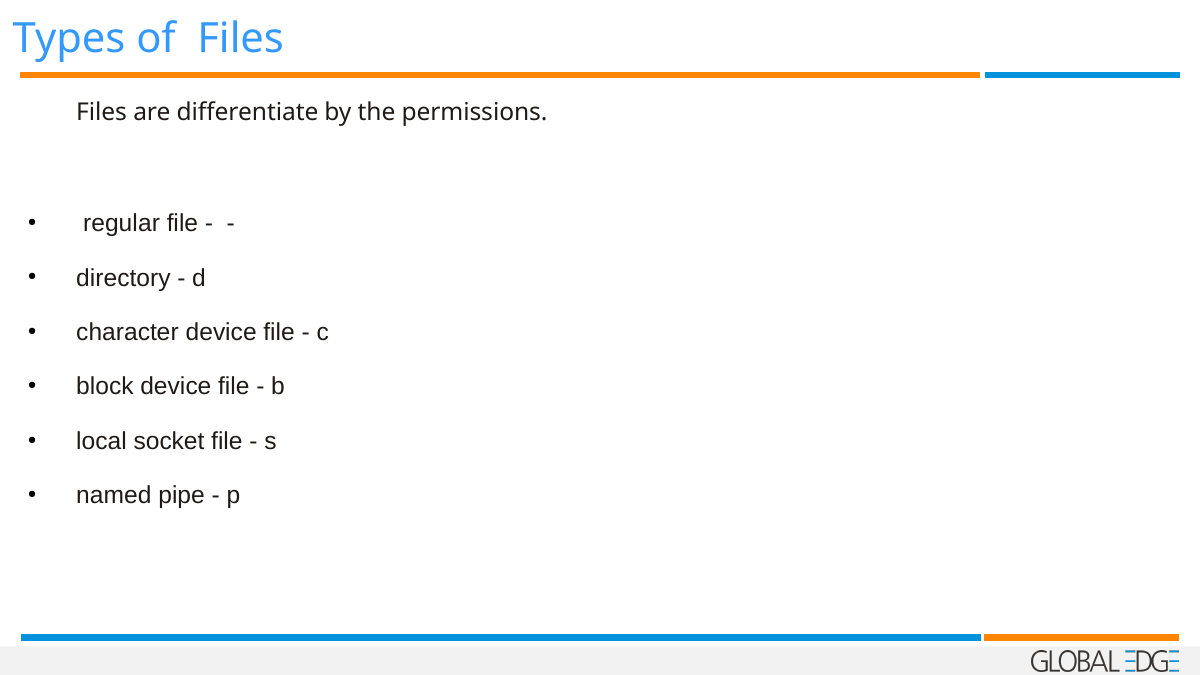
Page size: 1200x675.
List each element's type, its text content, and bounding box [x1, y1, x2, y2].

list Files are differentiate by the permissions. regular file - - directory - d character device file - c block device file - b local socket file - s named pipe - p [11, 94, 1182, 635]
title Types of Files [12, 9, 1088, 63]
picture [1031, 650, 1179, 672]
